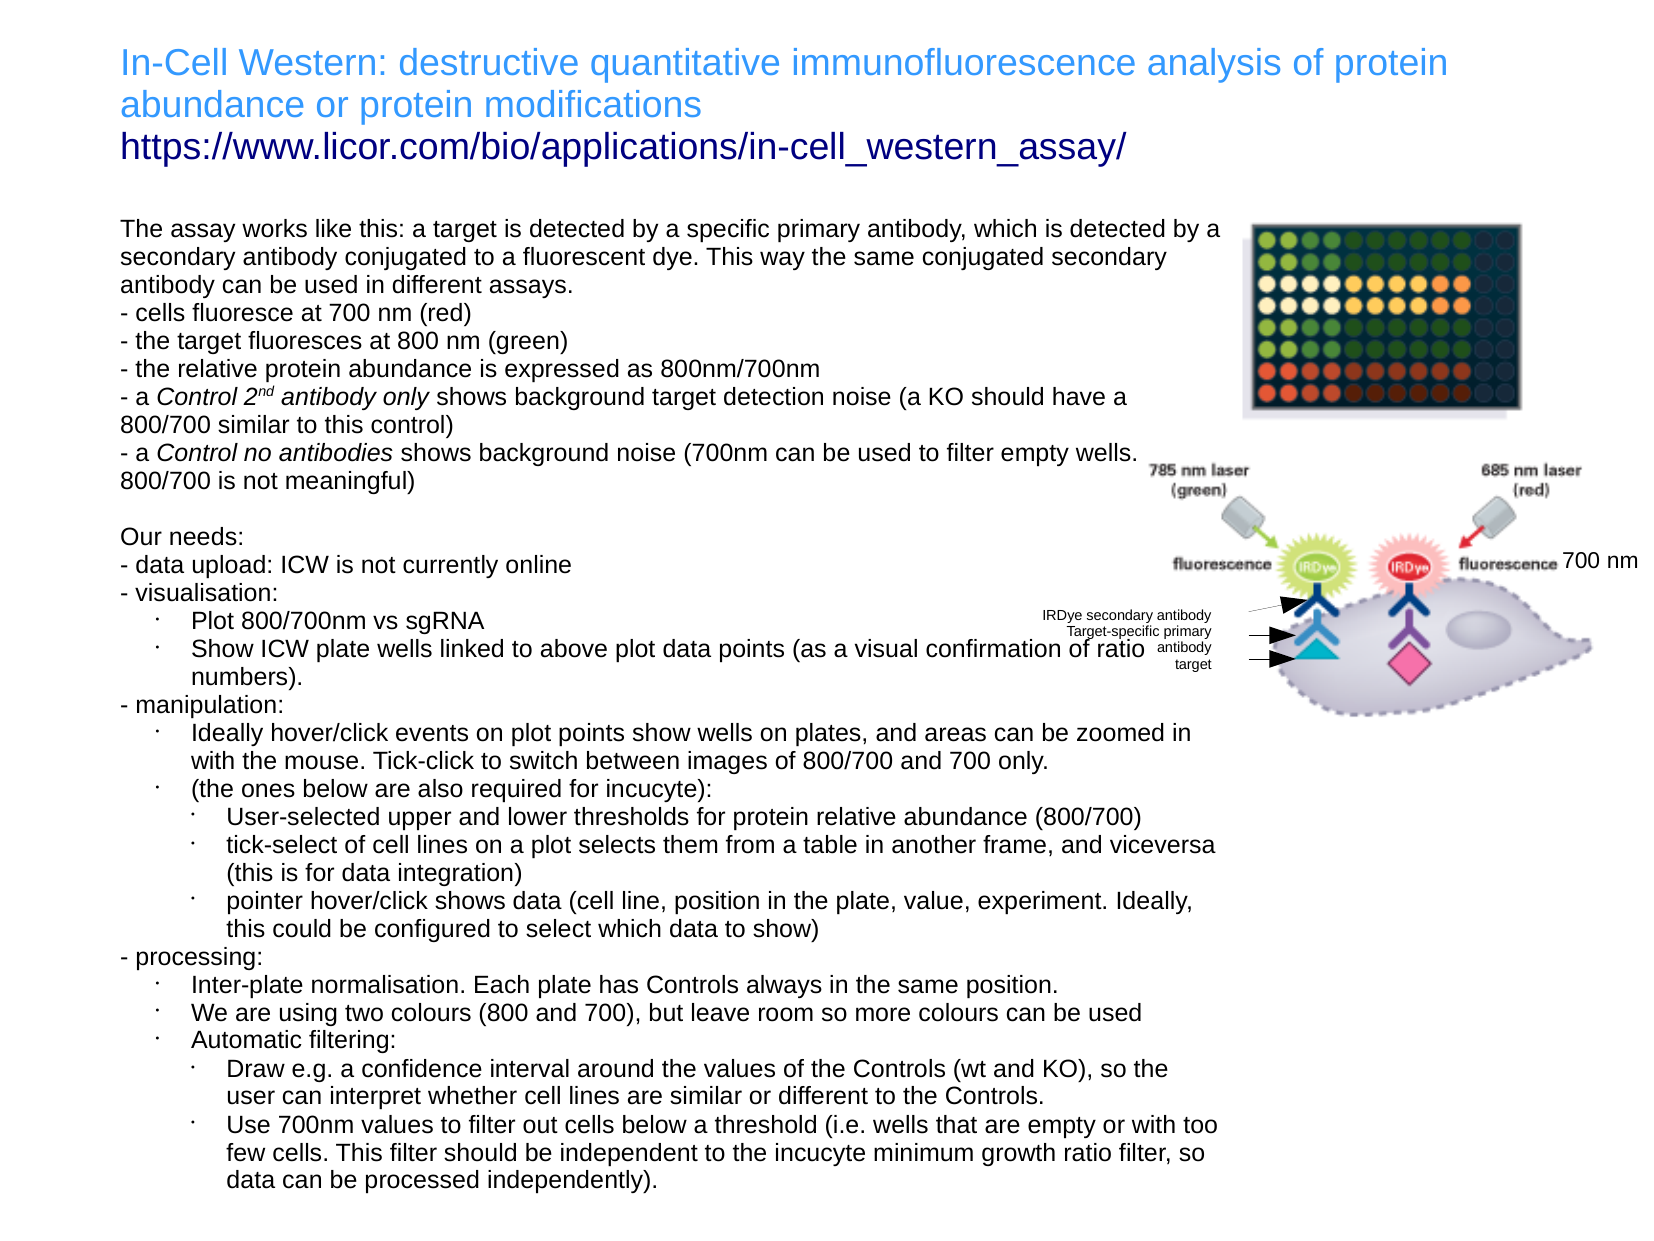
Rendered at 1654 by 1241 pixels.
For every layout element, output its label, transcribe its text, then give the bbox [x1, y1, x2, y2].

picture [1130, 202, 1630, 742]
text_box IRDye secondary antibody Target-specific primary antibody target [1240, 599, 1261, 664]
text_box In-Cell Western: destructive quantitative immunofluorescence analysis of protein abundance or protein modifications https://www.licor.com/bio/applications/in-cell_western_assay/ [105, 34, 1618, 189]
text_box 700 nm [1547, 540, 1654, 582]
text_box The assay works like this: a target is detected by a specific primary antibody, which is detected by a secondary antibody conjugated to a fluorescent dye. This way the same conjugated secondary antibody can be used in different assays. - cells fluoresce at 700 nm (red) - the target fluoresces at 800 nm (green) - the relative protein abundance is expressed as 800nm/700nm - a Control 2nd antibody only shows background target detection noise (a KO should have a 800/700 similar to this control) - a Control no antibodies shows background noise (700nm can be used to filter empty wells. 800/700 is not meaningful) Our needs: - data upload: ICW is not currently online - visualisation: Plot 800/700nm vs sgRNA Show ICW plate wells linked to above plot data points (as a visual confirmation of ratio numbers). - manipulation: Ideally hover/click events on plot points show wells on plates, and areas can be zoomed in with the mouse. Tick-click to switch between images of 800/700 and 700 only. (the ones below are also required for incucyte): User-selected upper and lower thresholds for protein relative abundance (800/700) tick-select of cell lines on a plot selects them from a table in another frame, and viceversa (this is for data integration) pointer hover/click shows data (cell line, position in the plate, value, experiment. Ideally, this could be configured to select which data to show) - processing: Inter-plate normalisation. Each plate has Controls always in the same position. We are using two colours (800 and 700), but leave room so more colours can be used Automatic filtering: Draw e.g. a confidence interval around the values of the Controls (wt and KO), so the user can interpret whether cell lines are similar or different to the Controls. Use 700nm values to filter out cells below a threshold (i.e. wells that are empty or with too few cells. This filter should be independent to the incucyte minimum growth ratio filter, so data can be processed independently). [105, 207, 1240, 1241]
